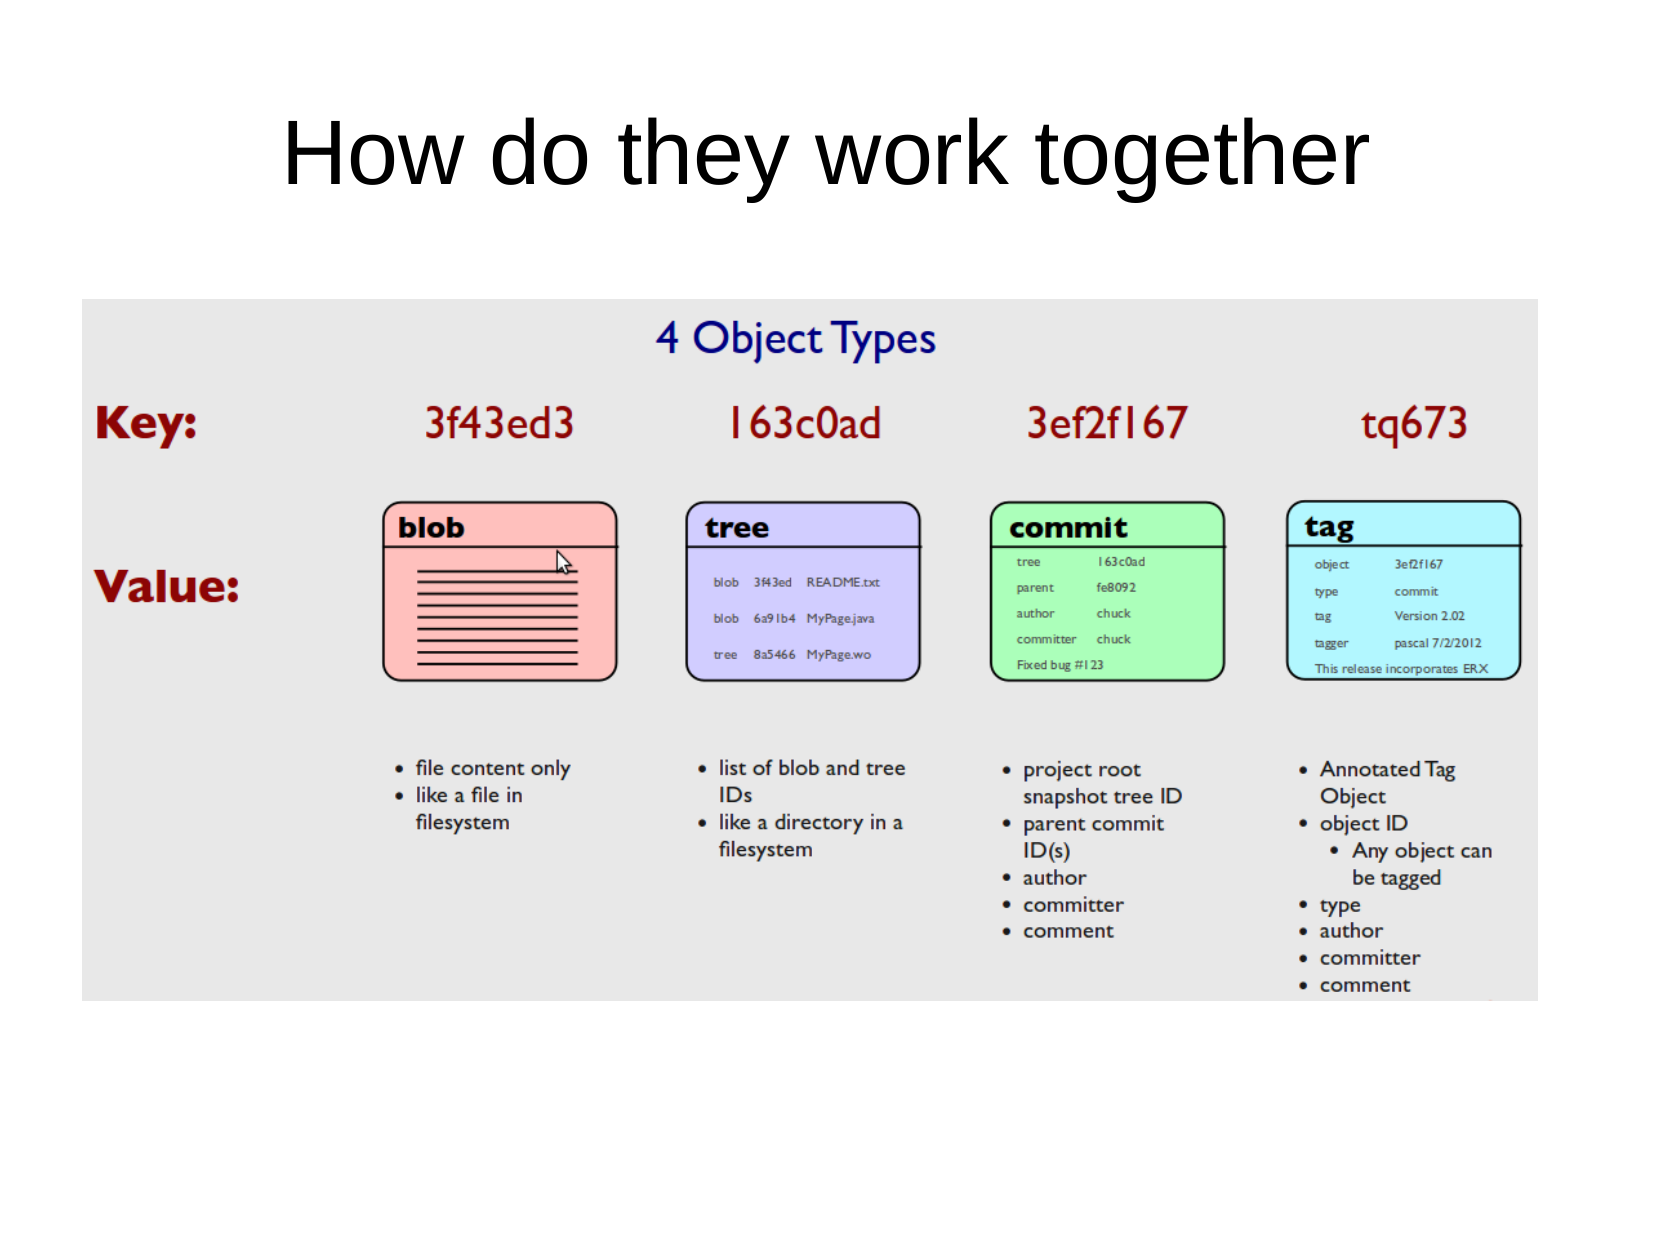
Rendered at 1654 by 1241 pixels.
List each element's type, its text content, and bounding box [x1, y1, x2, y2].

picture [82, 299, 1538, 1001]
title How do they work together [82, 49, 1571, 257]
